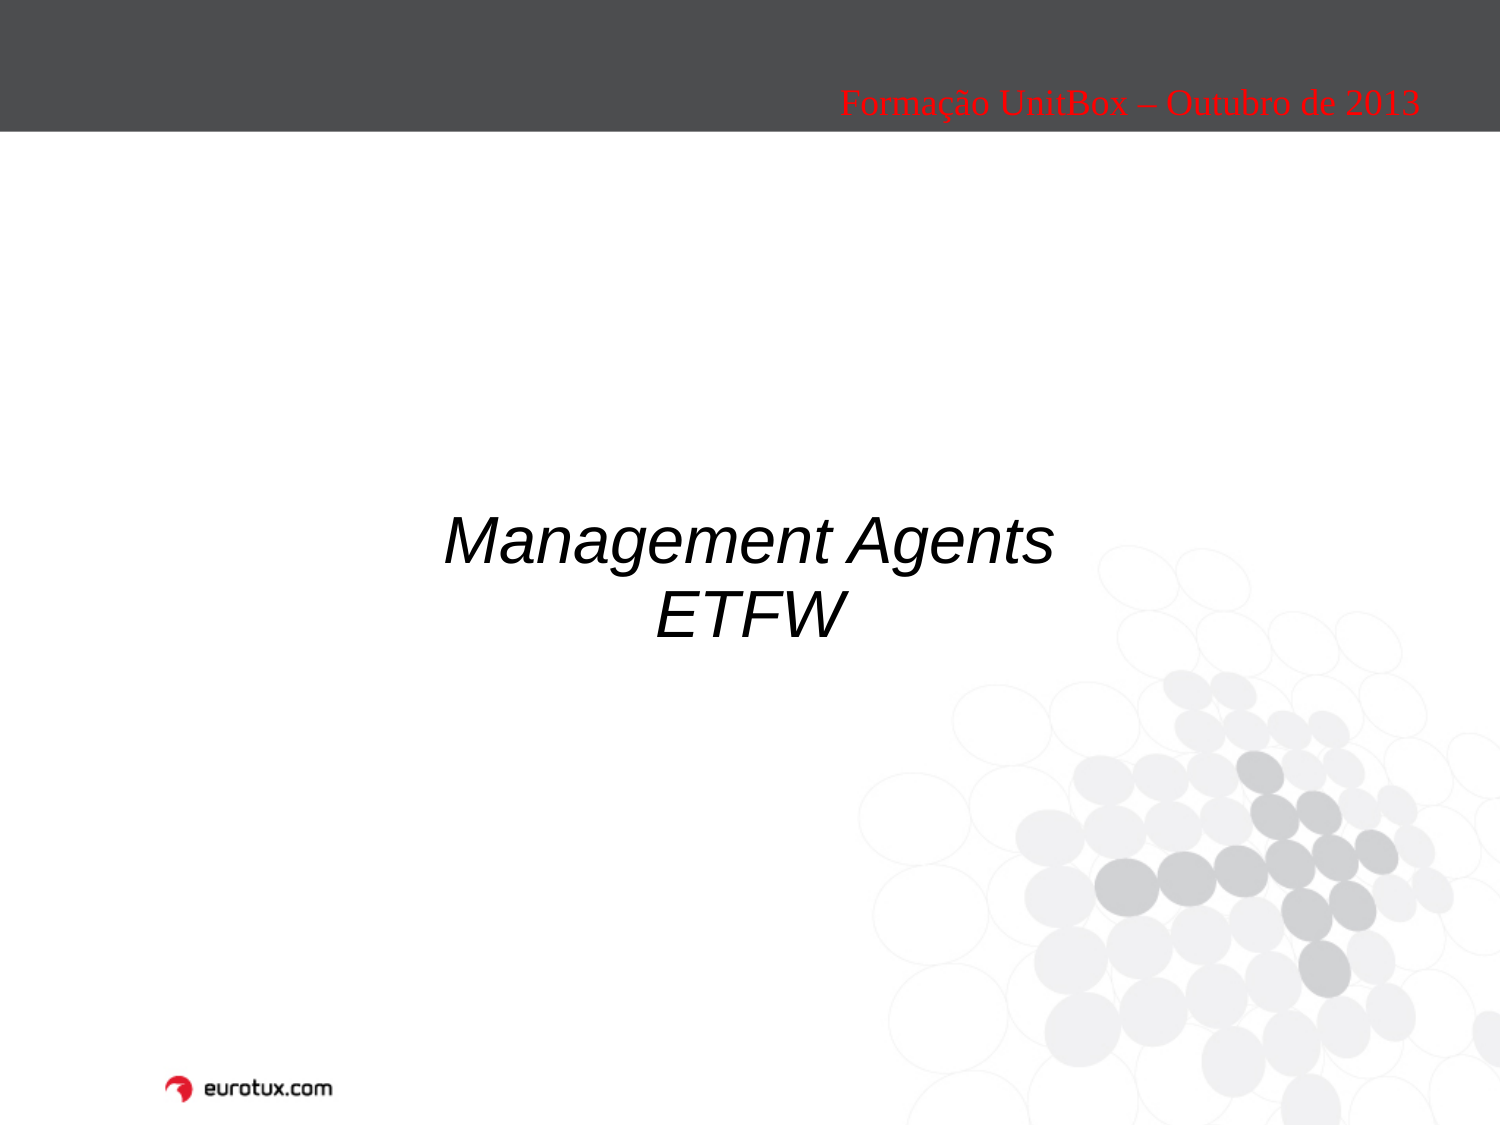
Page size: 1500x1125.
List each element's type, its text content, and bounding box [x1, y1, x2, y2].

picture [0, 0, 1500, 1125]
subtitle Management Agents ETFW [75, 112, 1425, 1043]
